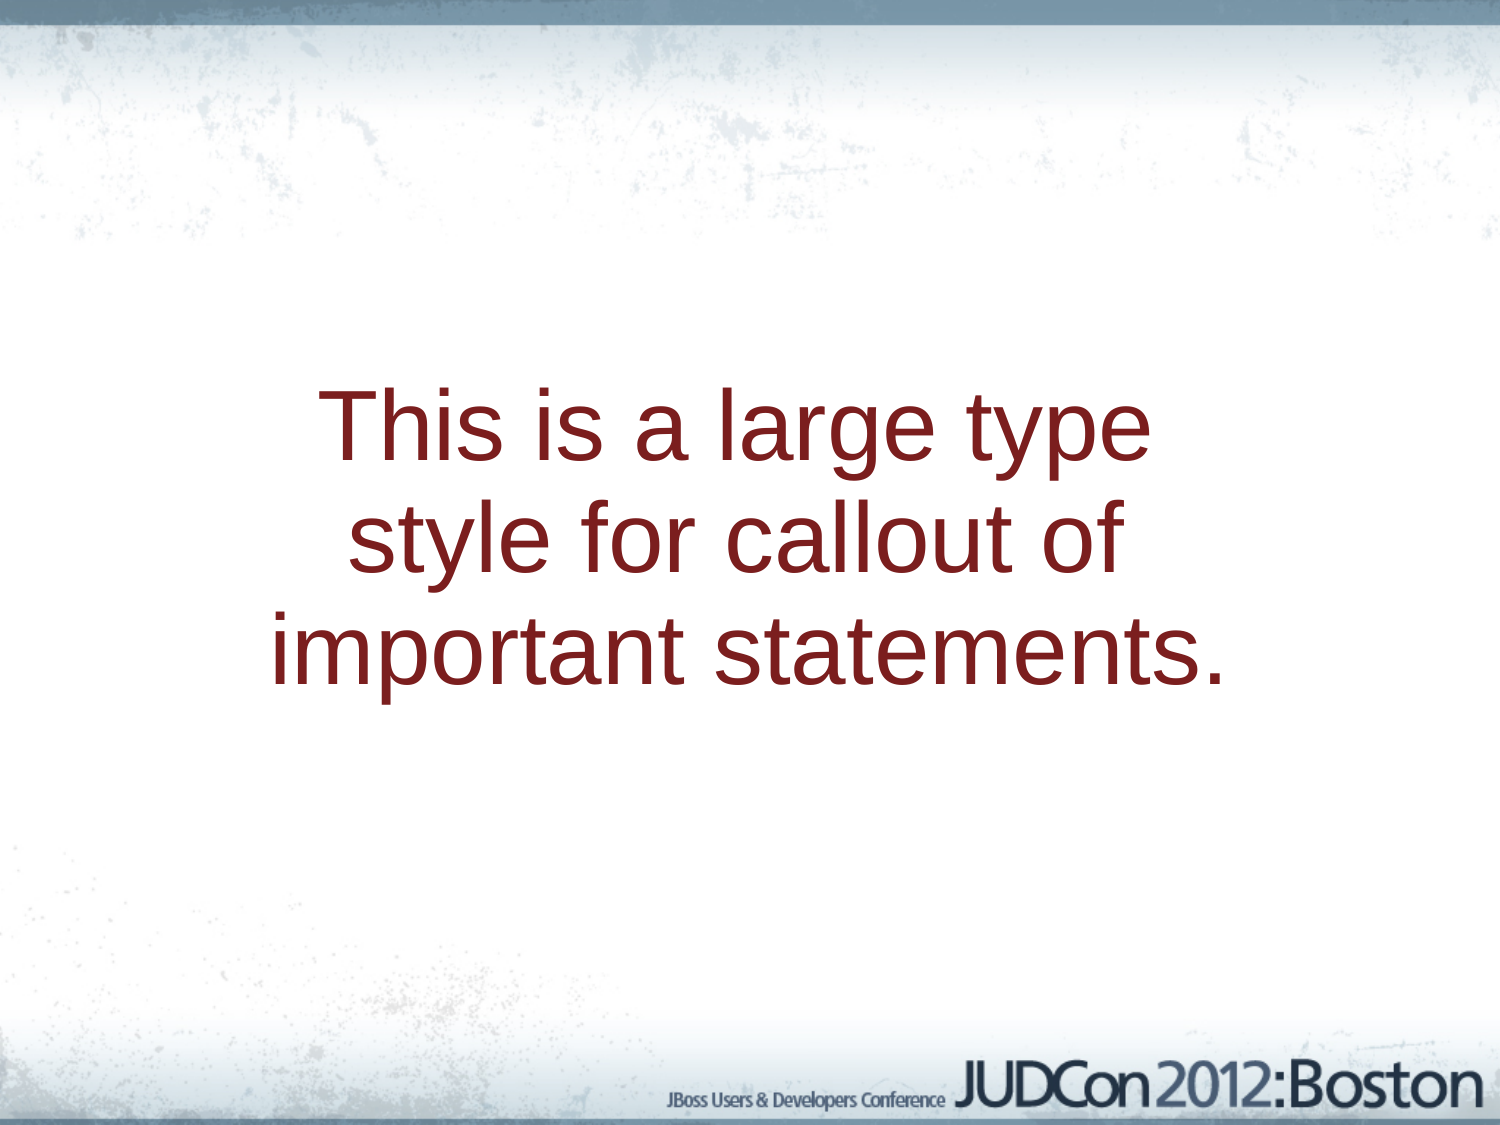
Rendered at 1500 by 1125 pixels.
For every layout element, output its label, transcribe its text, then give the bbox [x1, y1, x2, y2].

picture [0, 0, 1500, 1125]
text_box This is a large type style for callout of important statements. [112, 76, 1388, 1001]
